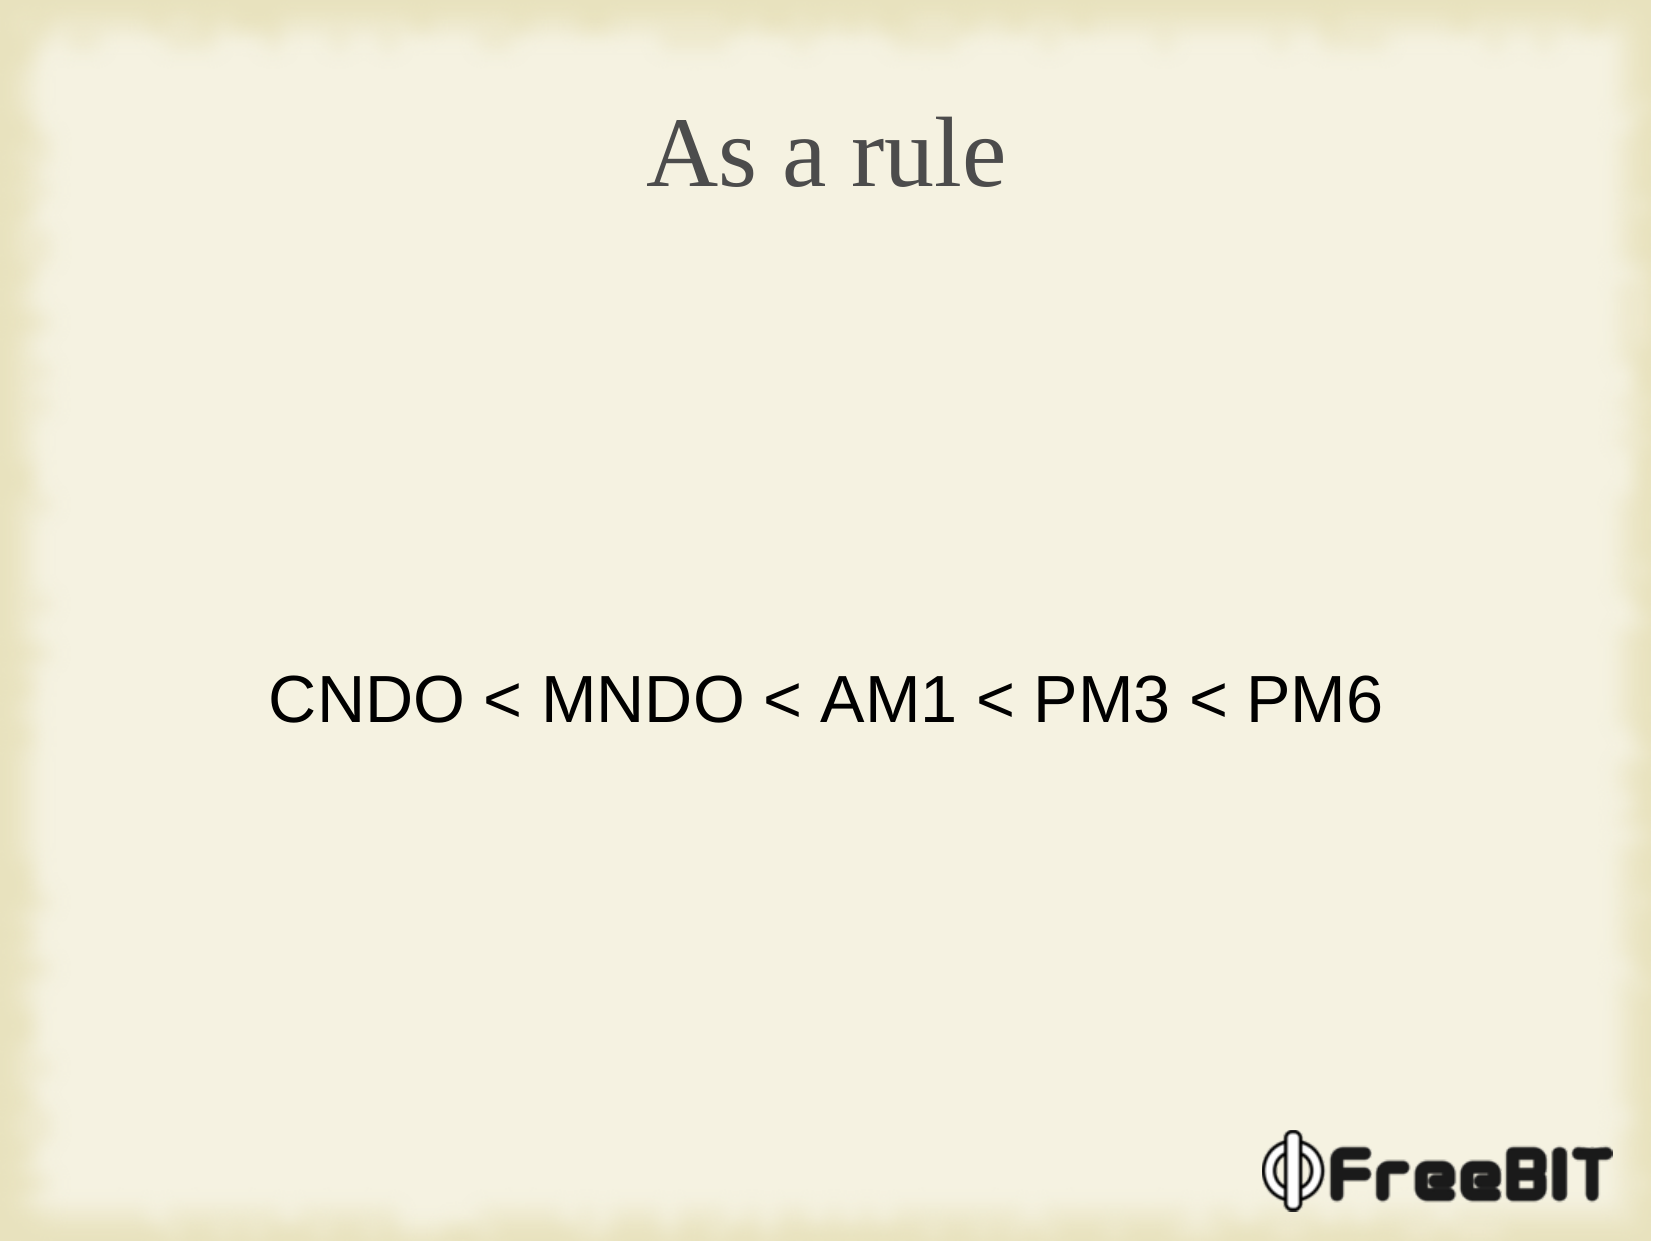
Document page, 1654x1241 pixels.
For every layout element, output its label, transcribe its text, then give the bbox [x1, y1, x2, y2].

title As a rule [82, 49, 1571, 257]
subtitle CNDO < MNDO < AM1 < PM3 < PM6 [82, 290, 1571, 1109]
picture [0, 0, 1651, 1241]
